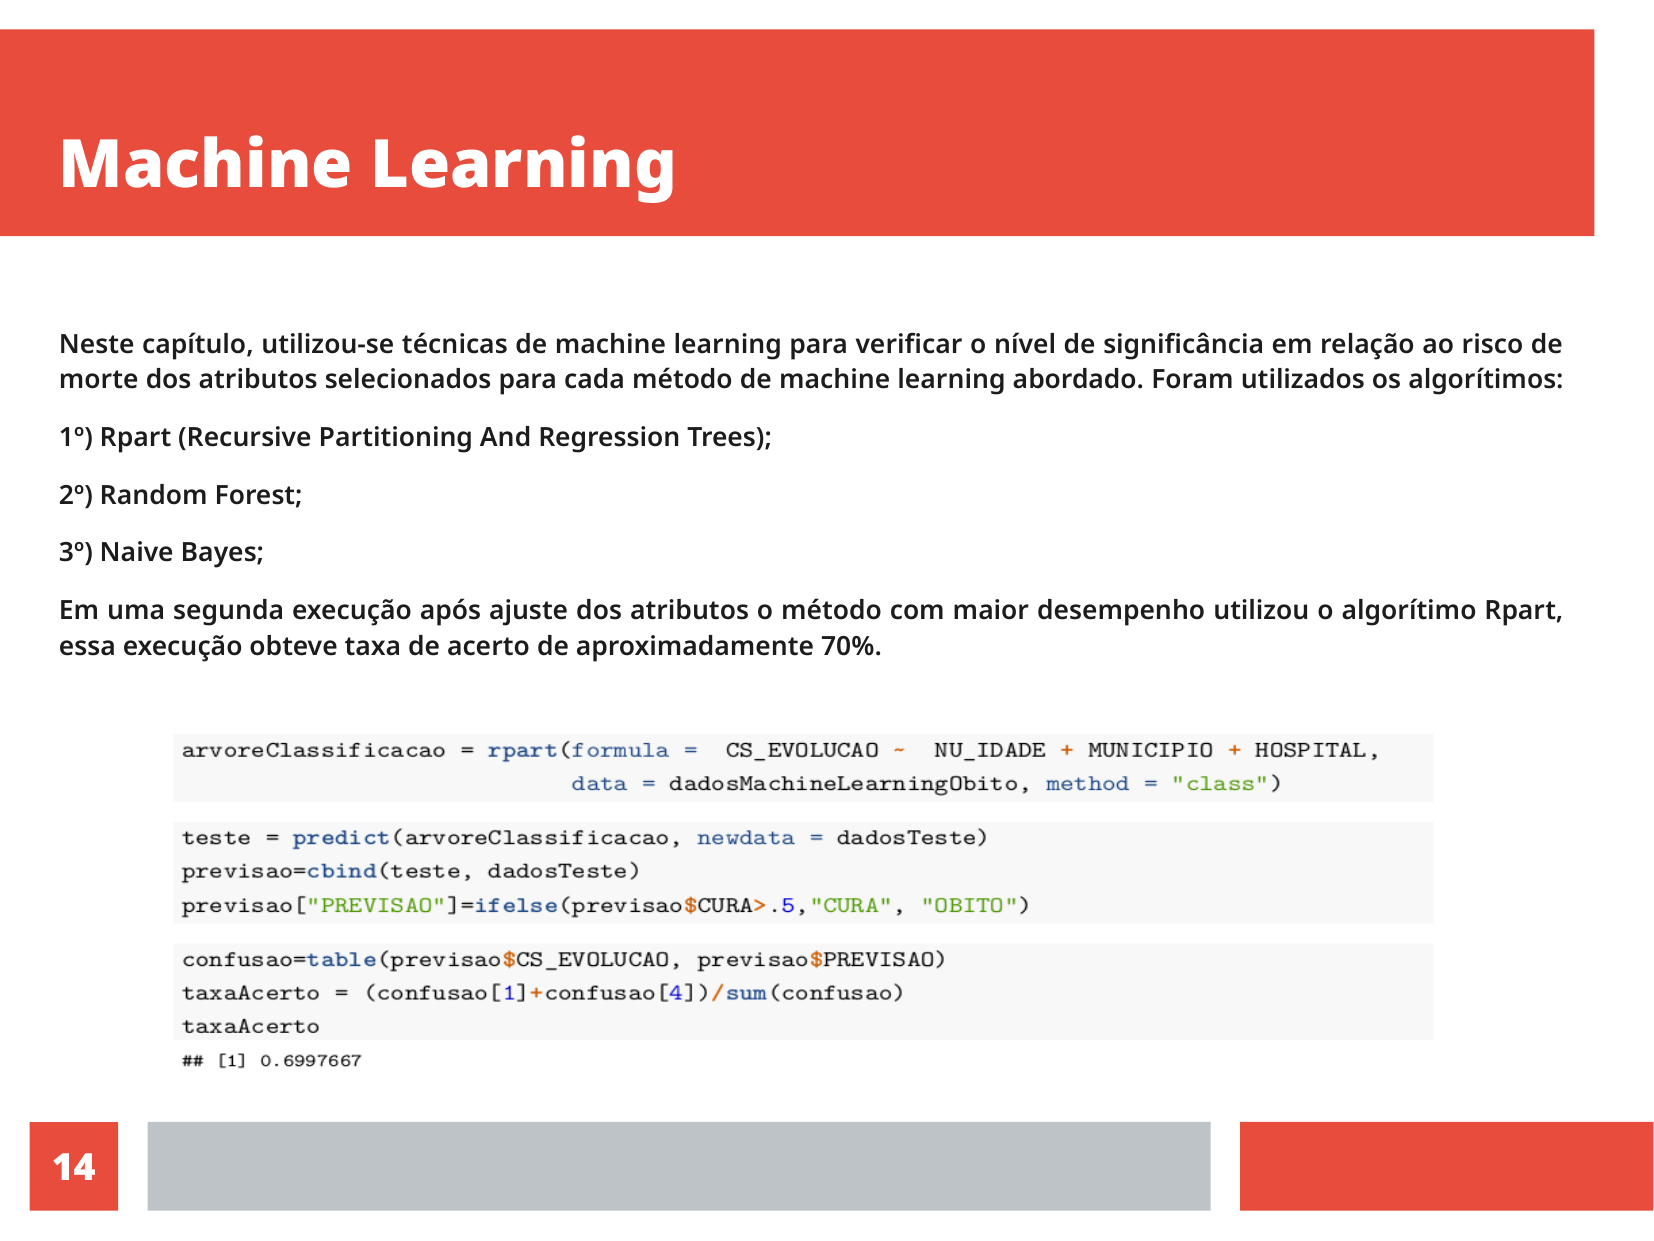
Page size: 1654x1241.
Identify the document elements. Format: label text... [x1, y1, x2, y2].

picture [167, 720, 1477, 1087]
title Machine Learning [59, 59, 1595, 207]
list Neste capítulo, utilizou-se técnicas de machine learning para verificar o nível de significância em relação ao risco de morte dos atributos selecionados para cada método de machine learning abordado. Foram utilizados os algorítimos: 1º) Rpart (Recursive Partitioning And Regression Trees); 2º) Random Forest; 3º) Naive Bayes; Em uma segunda execução após ajuste dos atributos o método com maior desempenho utilizou o algorítimo Rpart, essa execução obteve taxa de acerto de aproximadamente 70%. [59, 324, 1565, 691]
